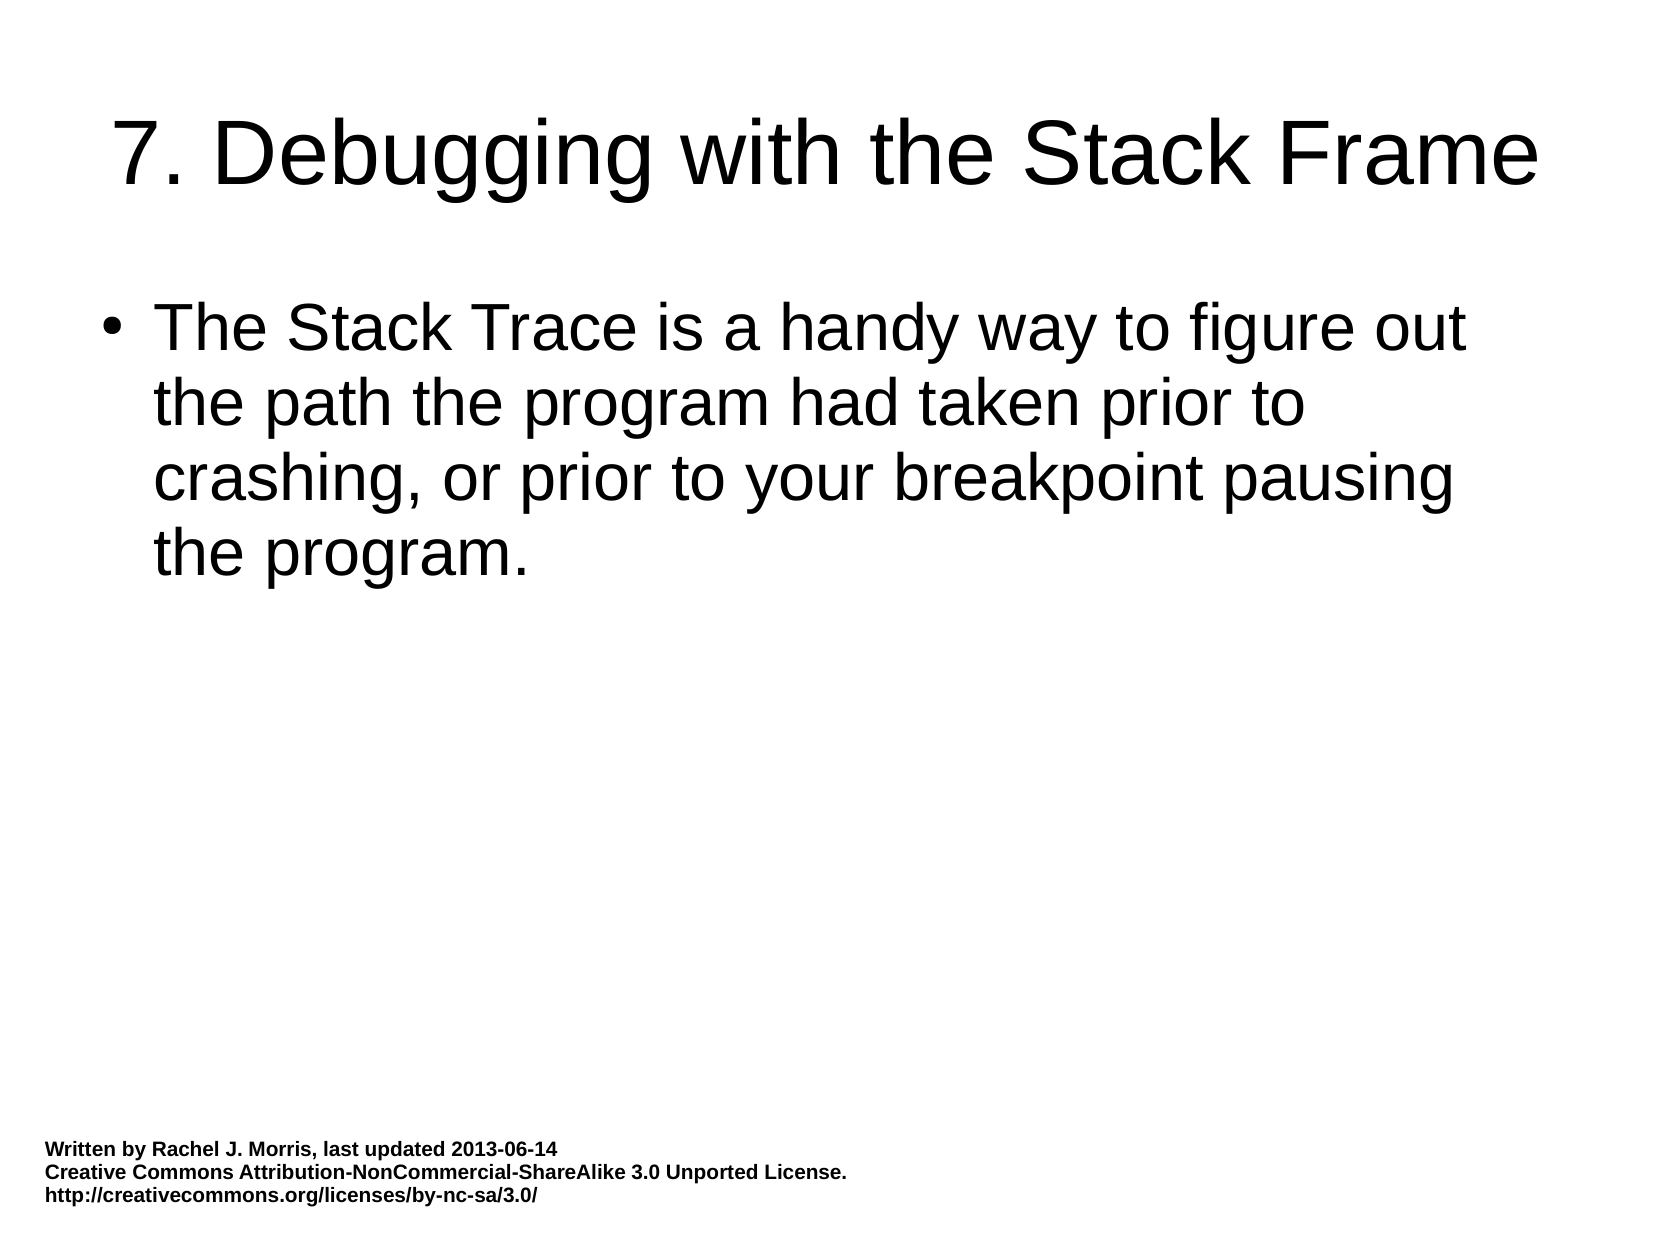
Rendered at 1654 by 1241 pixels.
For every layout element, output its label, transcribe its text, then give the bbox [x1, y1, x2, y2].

list The Stack Trace is a handy way to figure out the path the program had taken prior to crashing, or prior to your breakpoint pausing the program. [82, 290, 1538, 1010]
title 7. Debugging with the Stack Frame [82, 49, 1571, 257]
